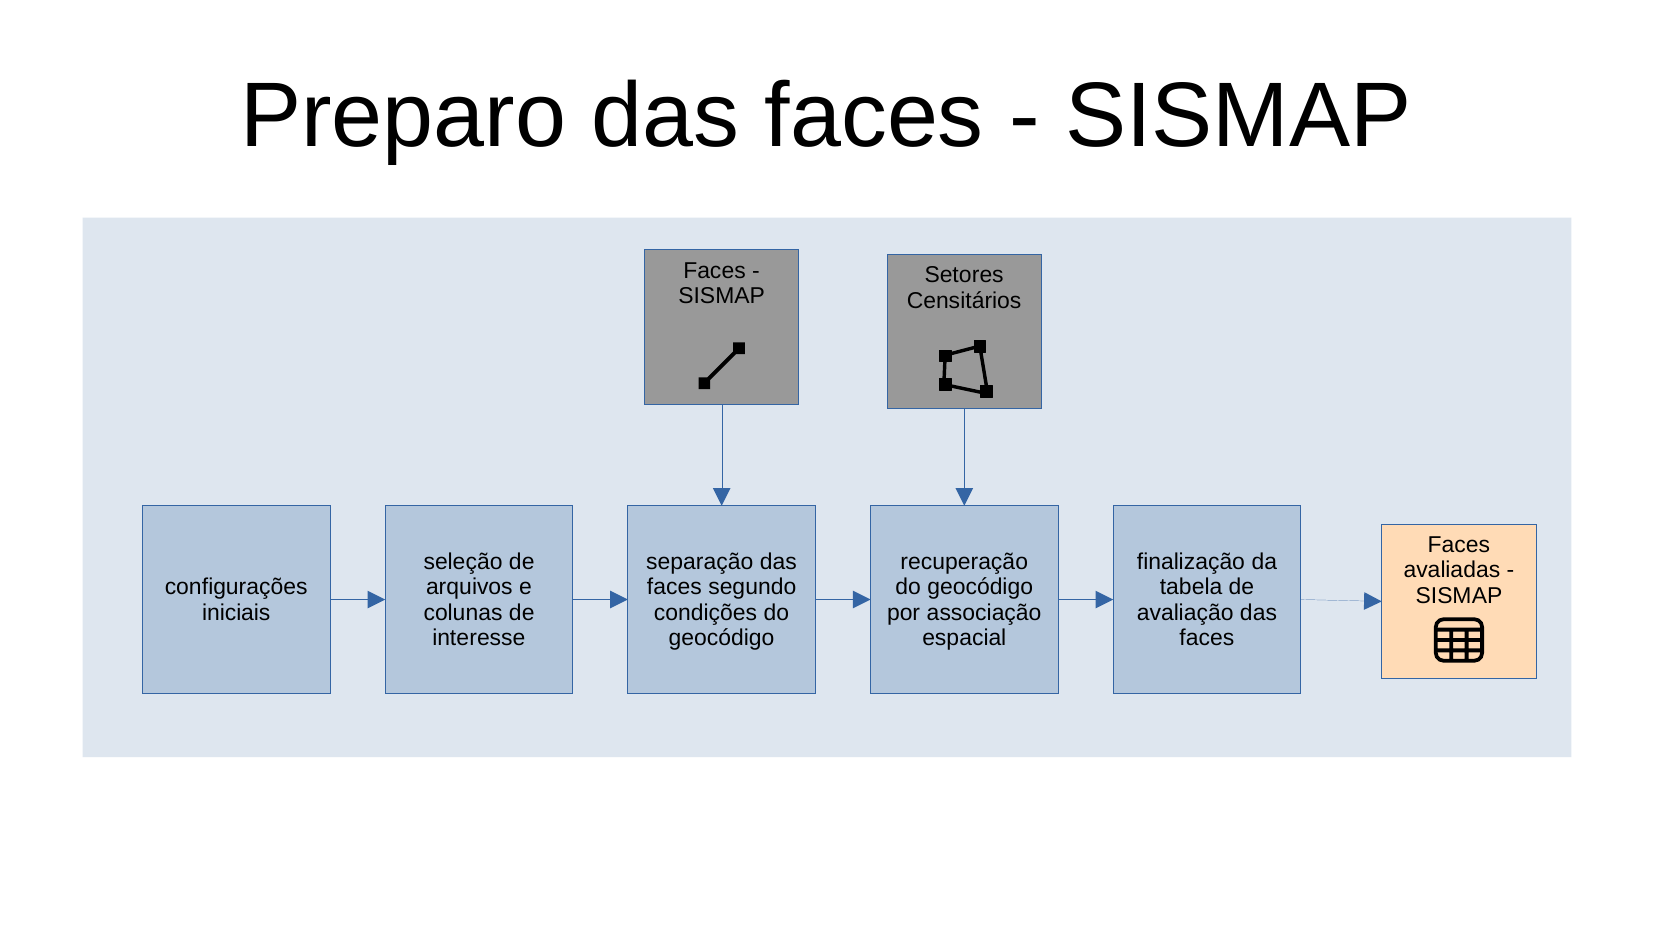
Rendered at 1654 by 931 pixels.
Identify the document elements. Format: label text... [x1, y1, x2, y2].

text_box configurações iniciais [142, 505, 331, 694]
picture [1428, 608, 1490, 679]
picture [690, 334, 753, 405]
list [82, 217, 1572, 758]
text_box recuperação do geocódigo por associação espacial [870, 505, 1059, 694]
text_box separação das faces segundo condições do geocódigo [627, 505, 816, 694]
picture [933, 339, 996, 401]
text_box finalização da tabela de avaliação das faces [1113, 505, 1301, 694]
text_box Setores Censitários [887, 254, 1042, 409]
text_box seleção de arquivos e colunas de interesse [385, 505, 573, 694]
text_box Faces - SISMAP [644, 249, 799, 405]
title Preparo das faces - SISMAP [82, 37, 1571, 193]
text_box Faces avaliadas - SISMAP [1381, 524, 1537, 679]
